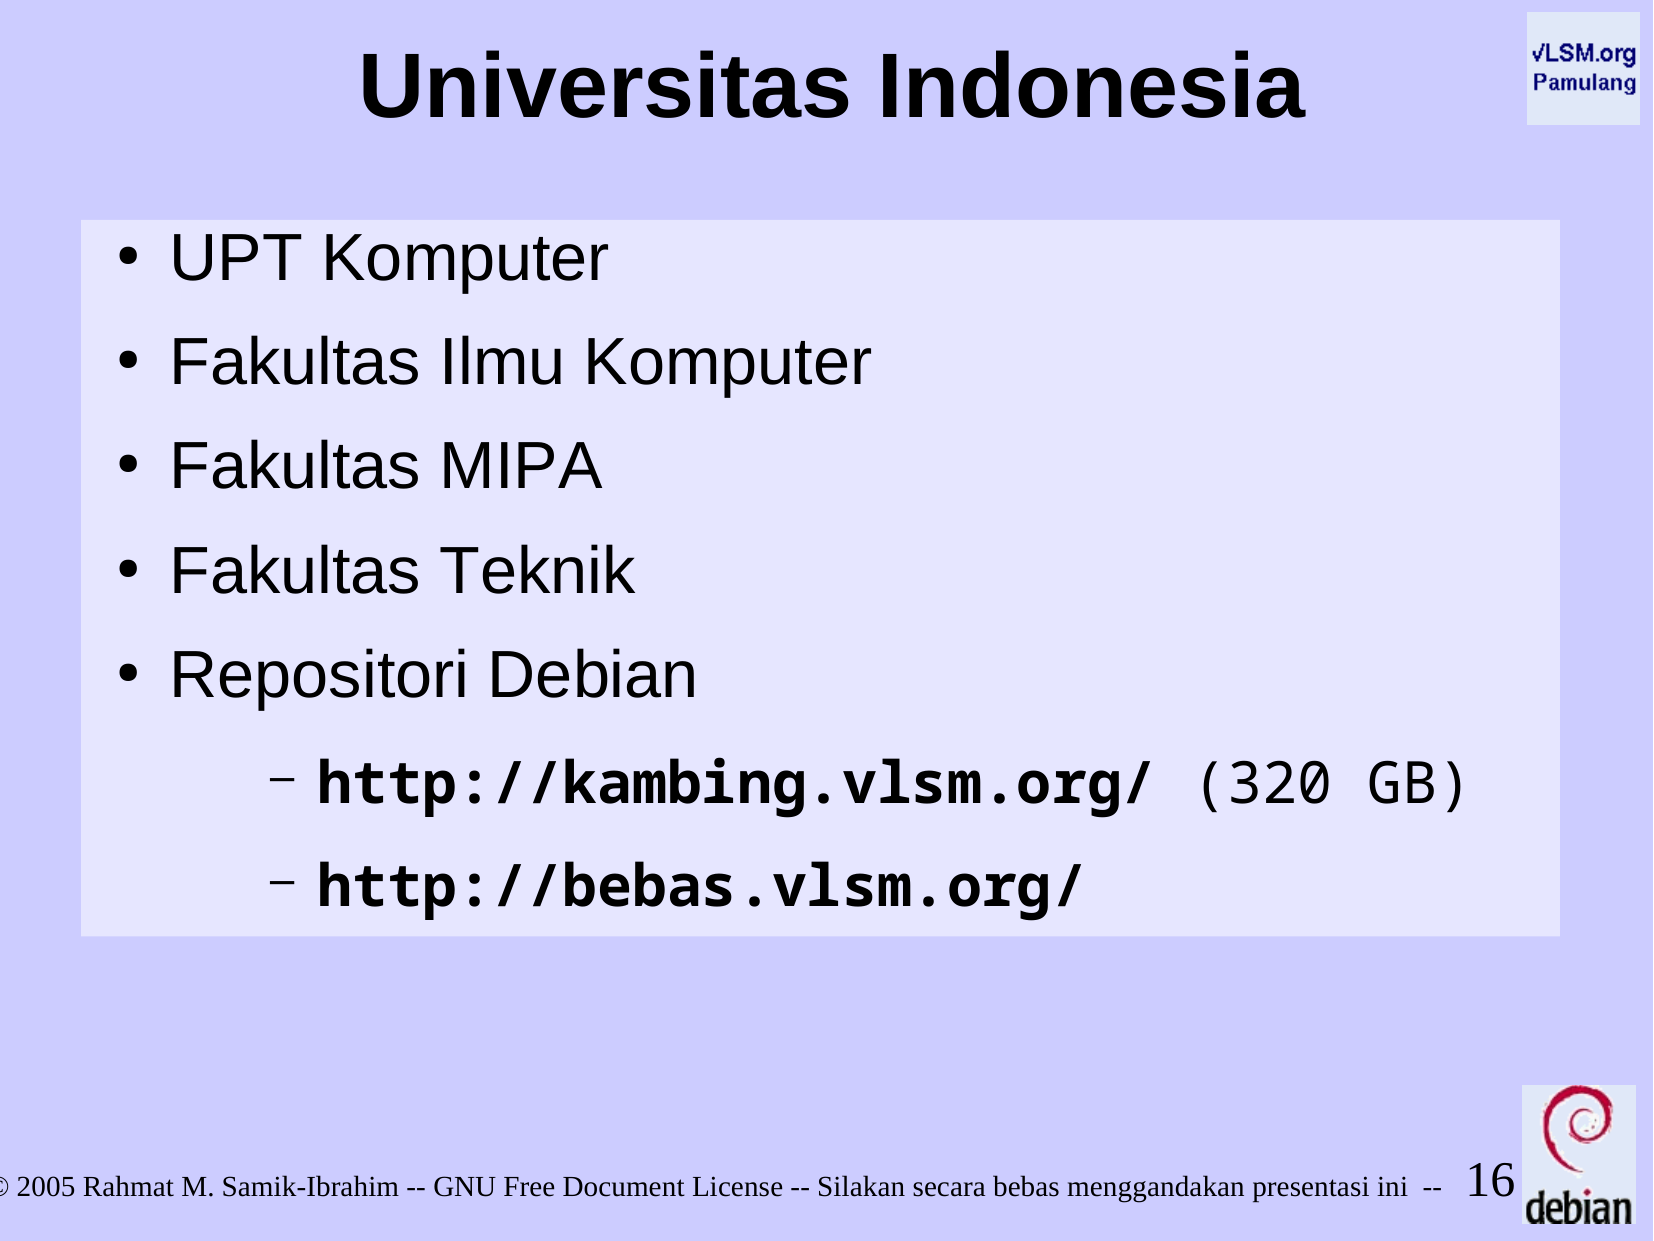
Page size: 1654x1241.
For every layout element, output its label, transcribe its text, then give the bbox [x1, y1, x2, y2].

picture [1527, 12, 1640, 125]
picture [1522, 1085, 1636, 1224]
list UPT Komputer Fakultas Ilmu Komputer Fakultas MIPA Fakultas Teknik Repositori Debian http://kambing.vlsm.org/ (320 GB) http://bebas.vlsm.org/ [81, 219, 1560, 937]
title Universitas Indonesia [40, 31, 1625, 142]
